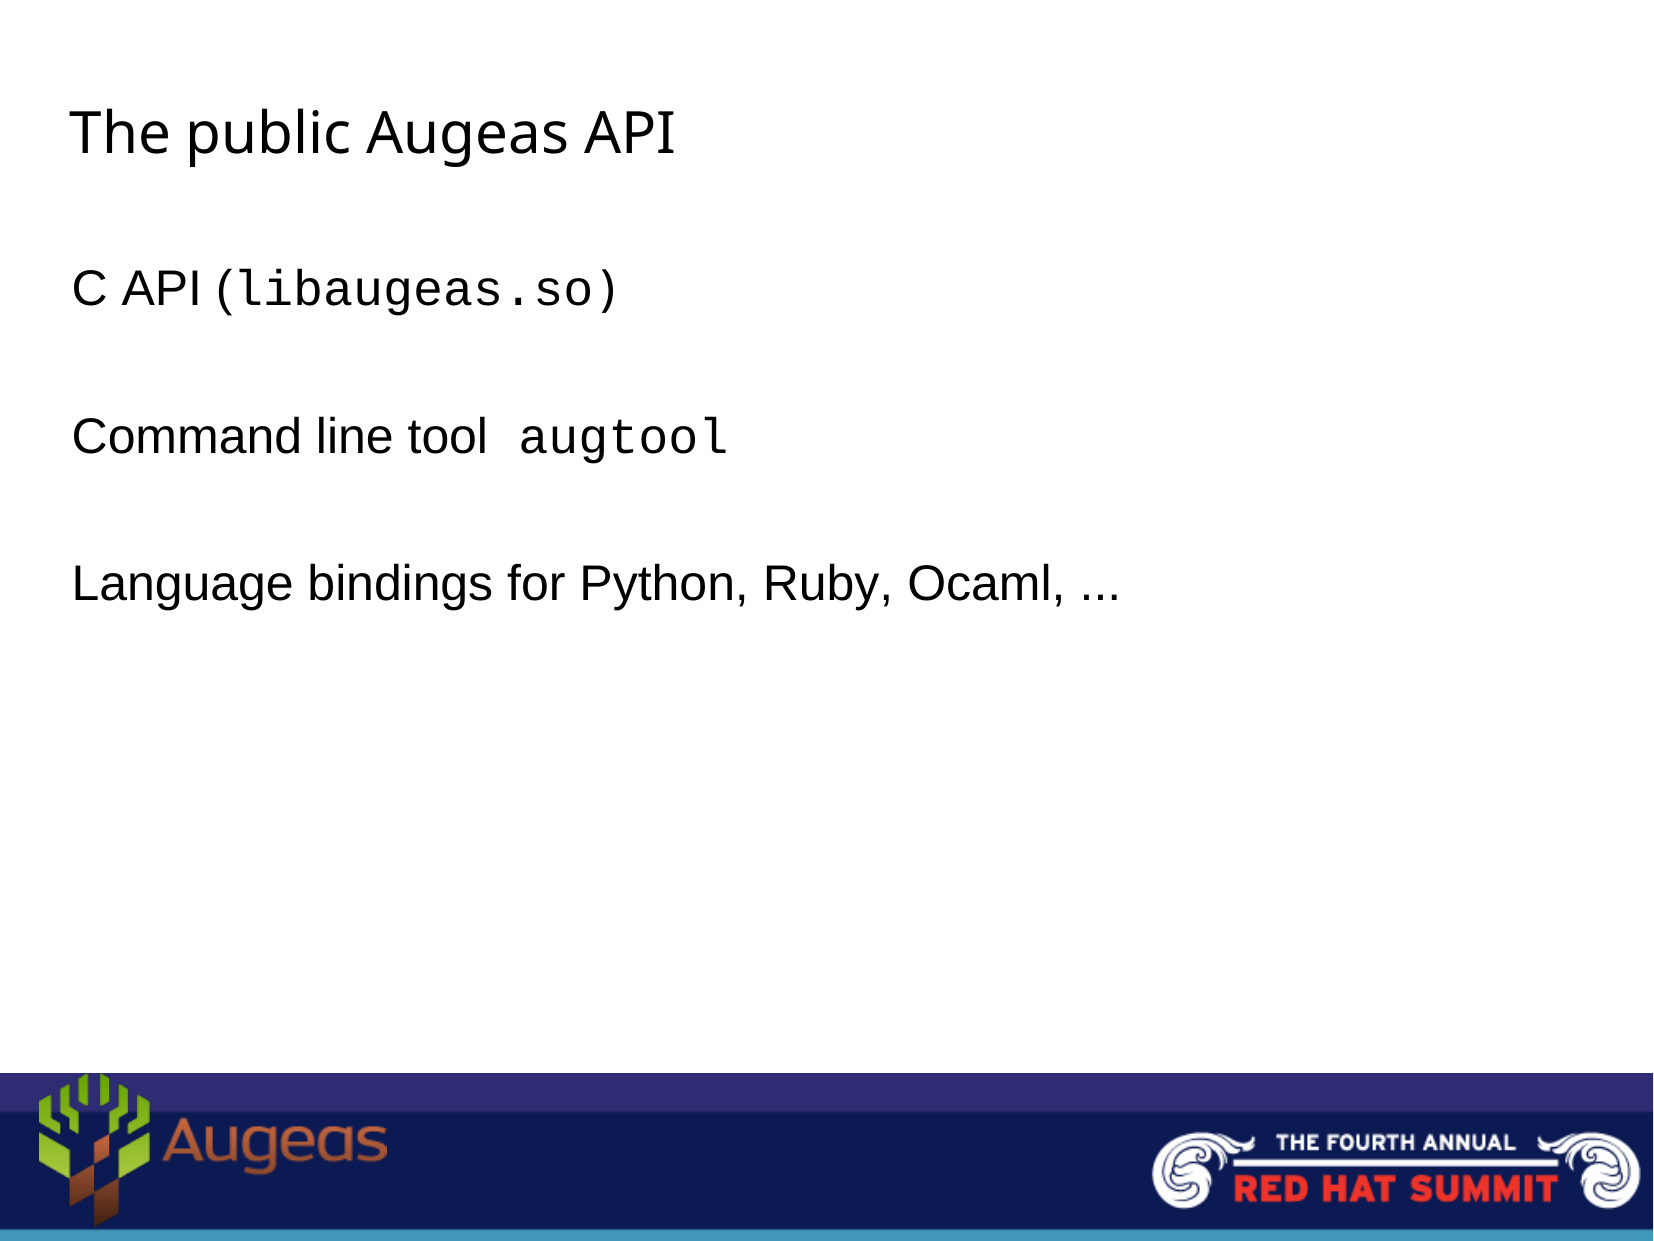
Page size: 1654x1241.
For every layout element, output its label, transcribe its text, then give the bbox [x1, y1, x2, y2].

picture [0, 1073, 1654, 1241]
title The public Augeas API [69, 71, 1501, 190]
list C API (libaugeas.so) Command line tool augtool Language bindings for Python, Ruby, Ocaml, ... [71, 180, 1495, 1043]
